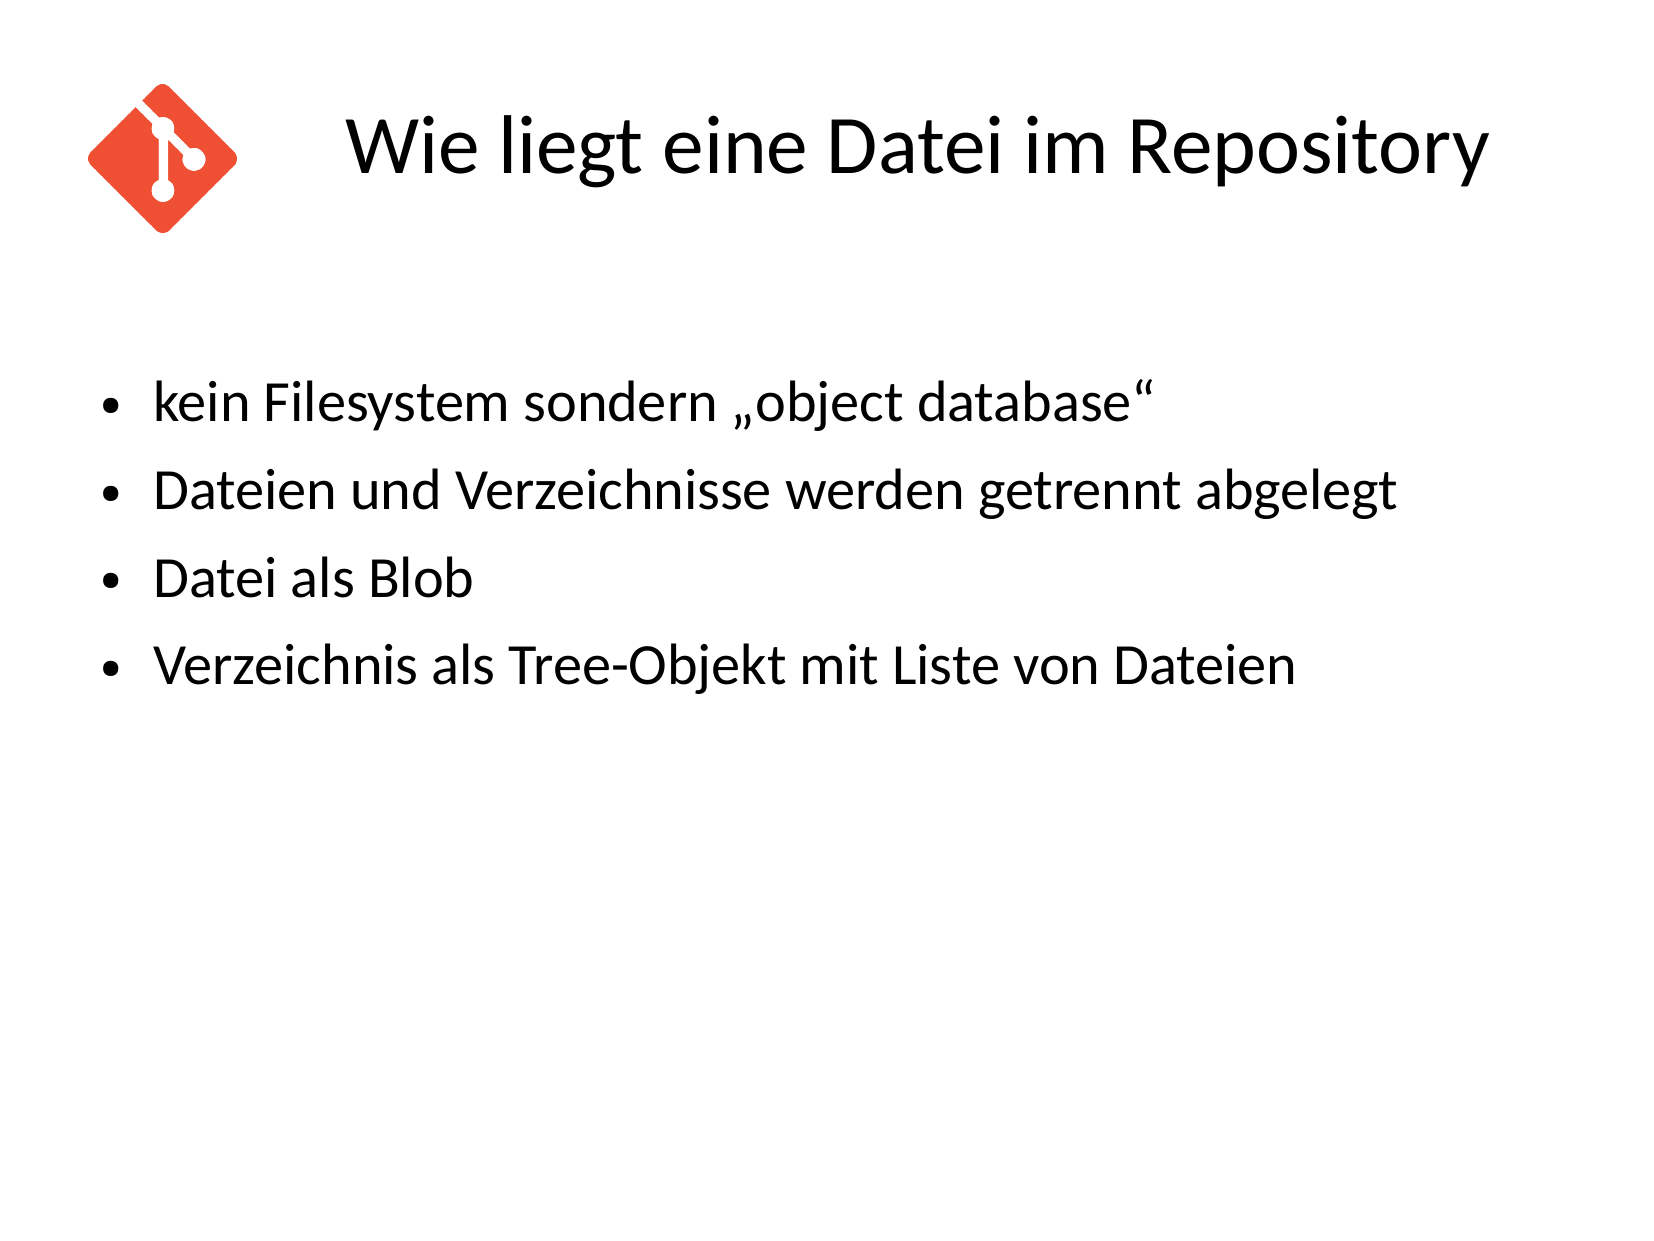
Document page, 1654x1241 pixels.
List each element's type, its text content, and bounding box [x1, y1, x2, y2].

title Wie liegt eine Datei im Repository [265, 49, 1571, 257]
list kein Filesystem sondern „object database“ Dateien und Verzeichnisse werden getrennt abgelegt Datei als Blob Verzeichnis als Tree-Objekt mit Liste von Dateien [82, 290, 1571, 1152]
picture [88, 84, 237, 233]
